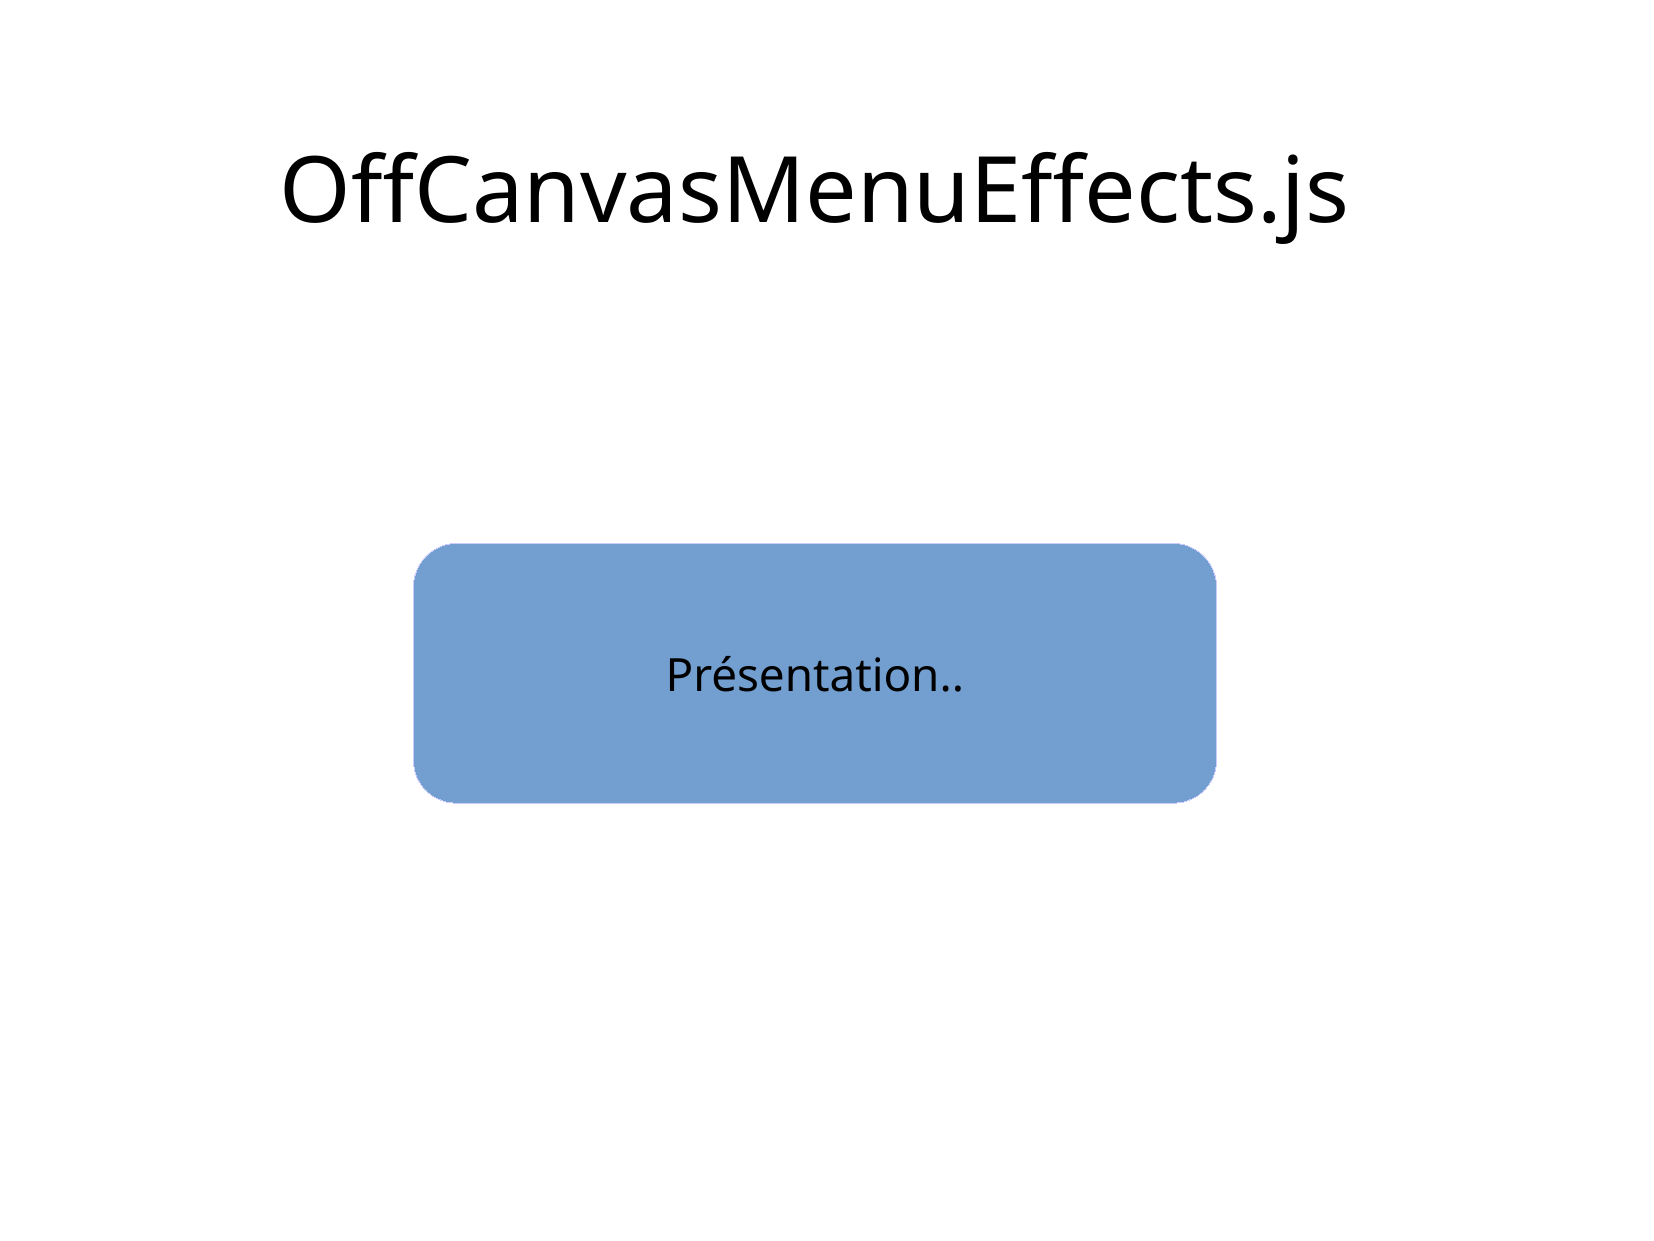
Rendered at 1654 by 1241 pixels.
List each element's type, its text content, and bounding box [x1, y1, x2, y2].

text_box Présentation.. [413, 543, 1217, 804]
title OffCanvasMenuEffects.js [70, 83, 1560, 291]
